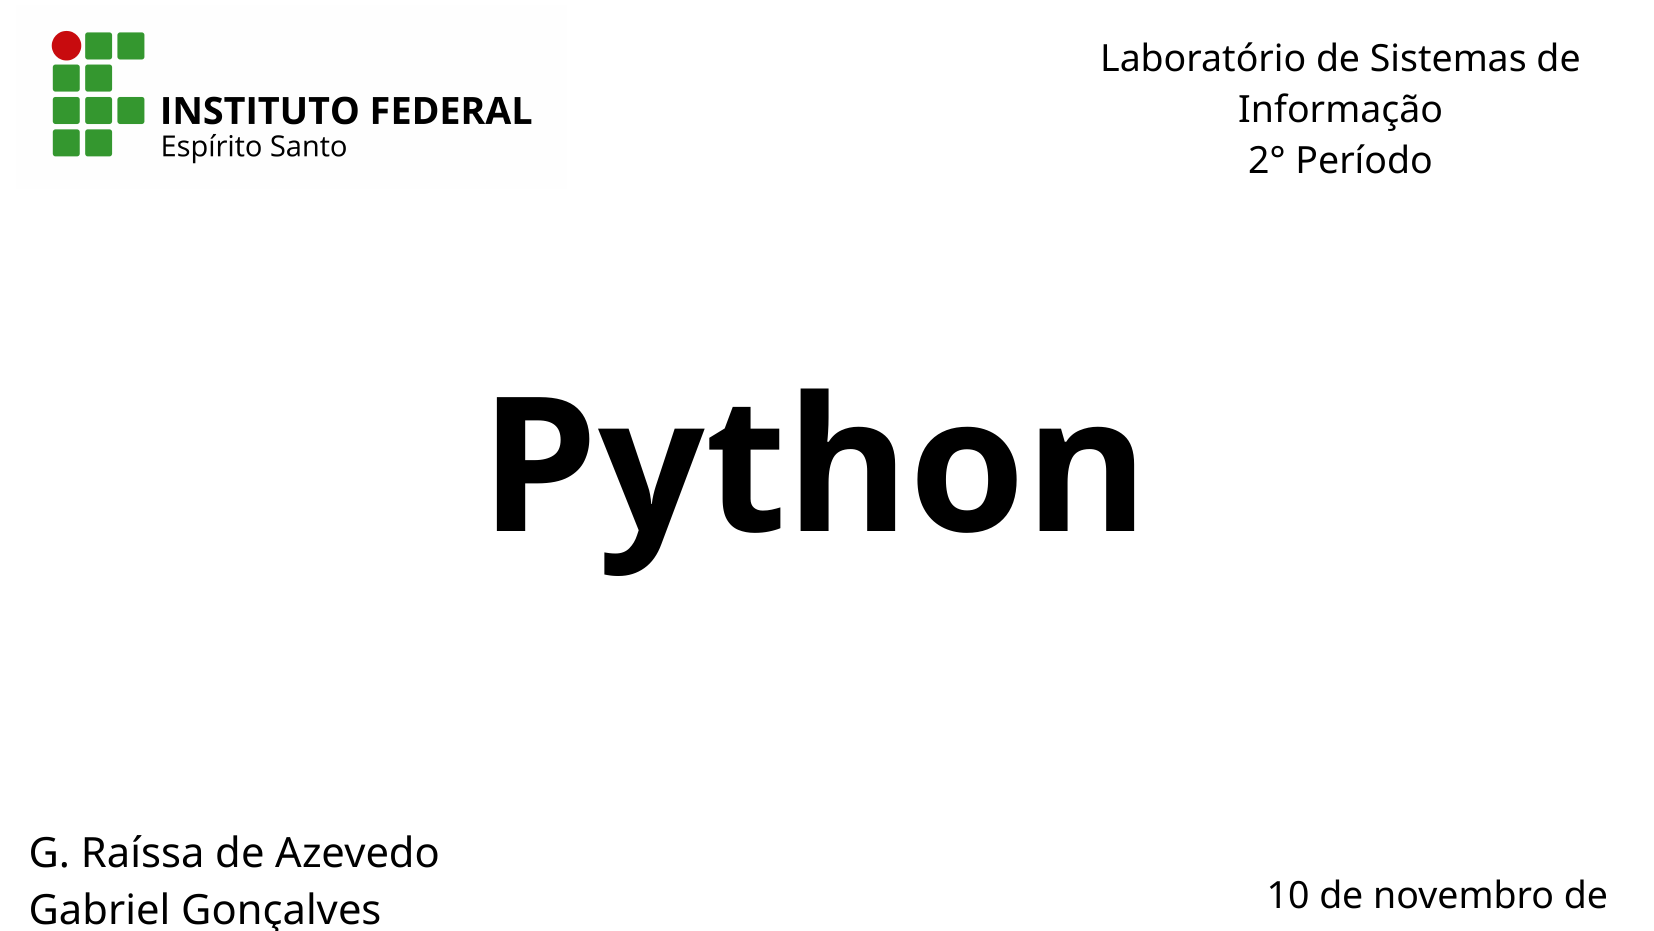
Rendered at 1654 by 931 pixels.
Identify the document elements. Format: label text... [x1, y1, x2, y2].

title Python [70, 348, 1559, 570]
text_box G. Raíssa de Azevedo Gabriel Gonçalves [13, 814, 360, 914]
picture [16, 5, 567, 189]
text_box 10 de novembro de 2020 [1251, 860, 1625, 914]
text_box Laboratório de Sistemas de Informação 2° Período [1085, 23, 1630, 114]
